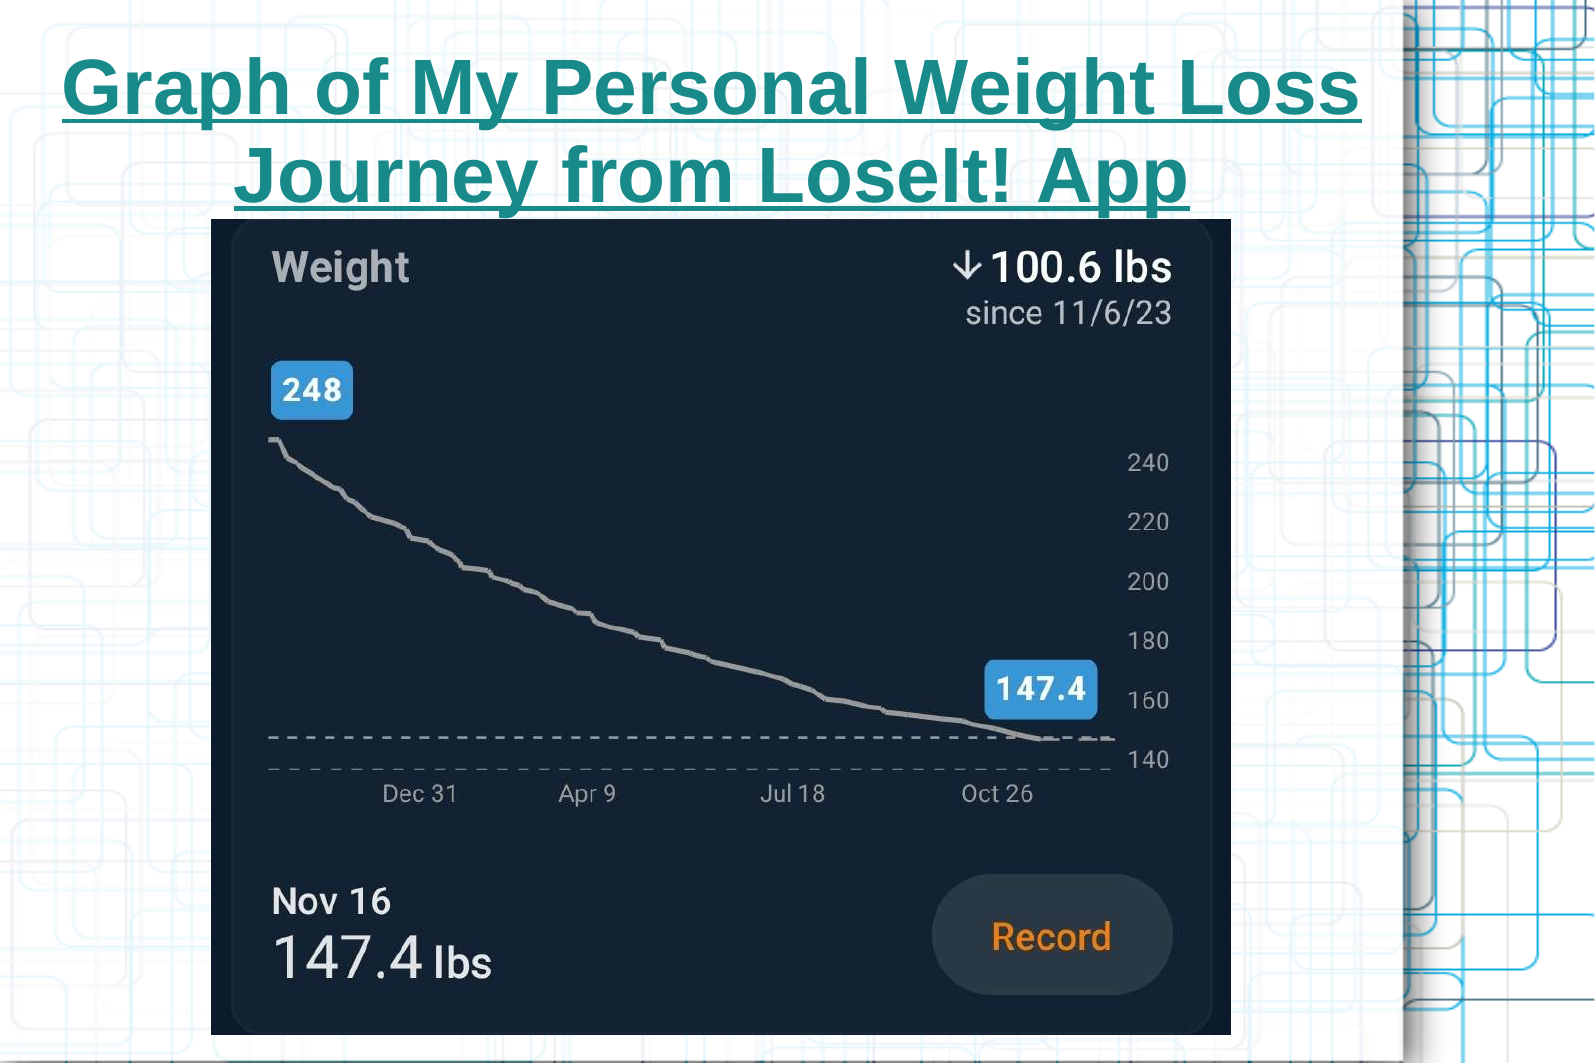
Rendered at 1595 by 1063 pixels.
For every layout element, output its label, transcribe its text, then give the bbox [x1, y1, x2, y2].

title Graph of My Personal Weight Loss Journey from LoseIt! App [56, 42, 1367, 220]
picture [0, 0, 1595, 1063]
